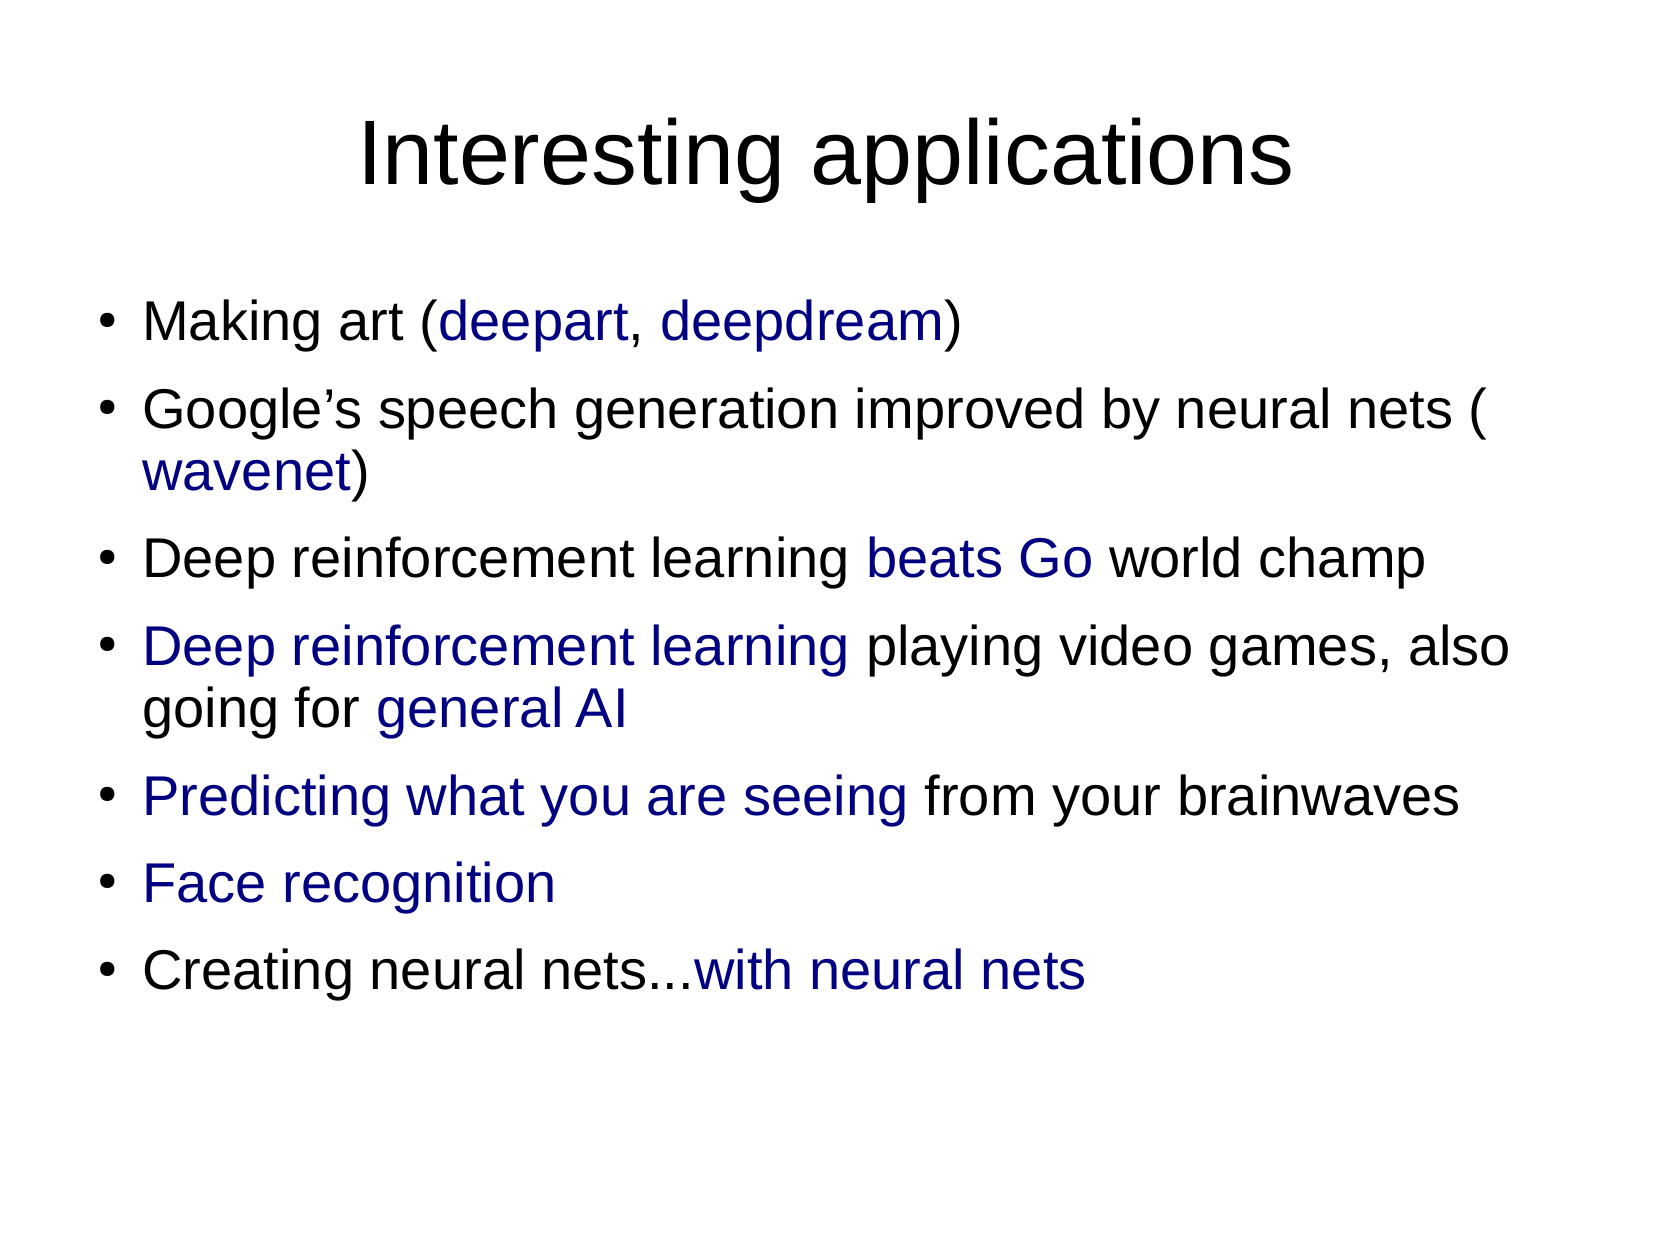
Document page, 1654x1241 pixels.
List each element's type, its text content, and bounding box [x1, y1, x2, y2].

title Interesting applications [82, 49, 1571, 257]
list Making art (deepart, deepdream) Google’s speech generation improved by neural nets (wavenet) Deep reinforcement learning beats Go world champ Deep reinforcement learning playing video games, also going for general AI Predicting what you are seeing from your brainwaves Face recognition Creating neural nets...with neural nets [82, 290, 1571, 1010]
